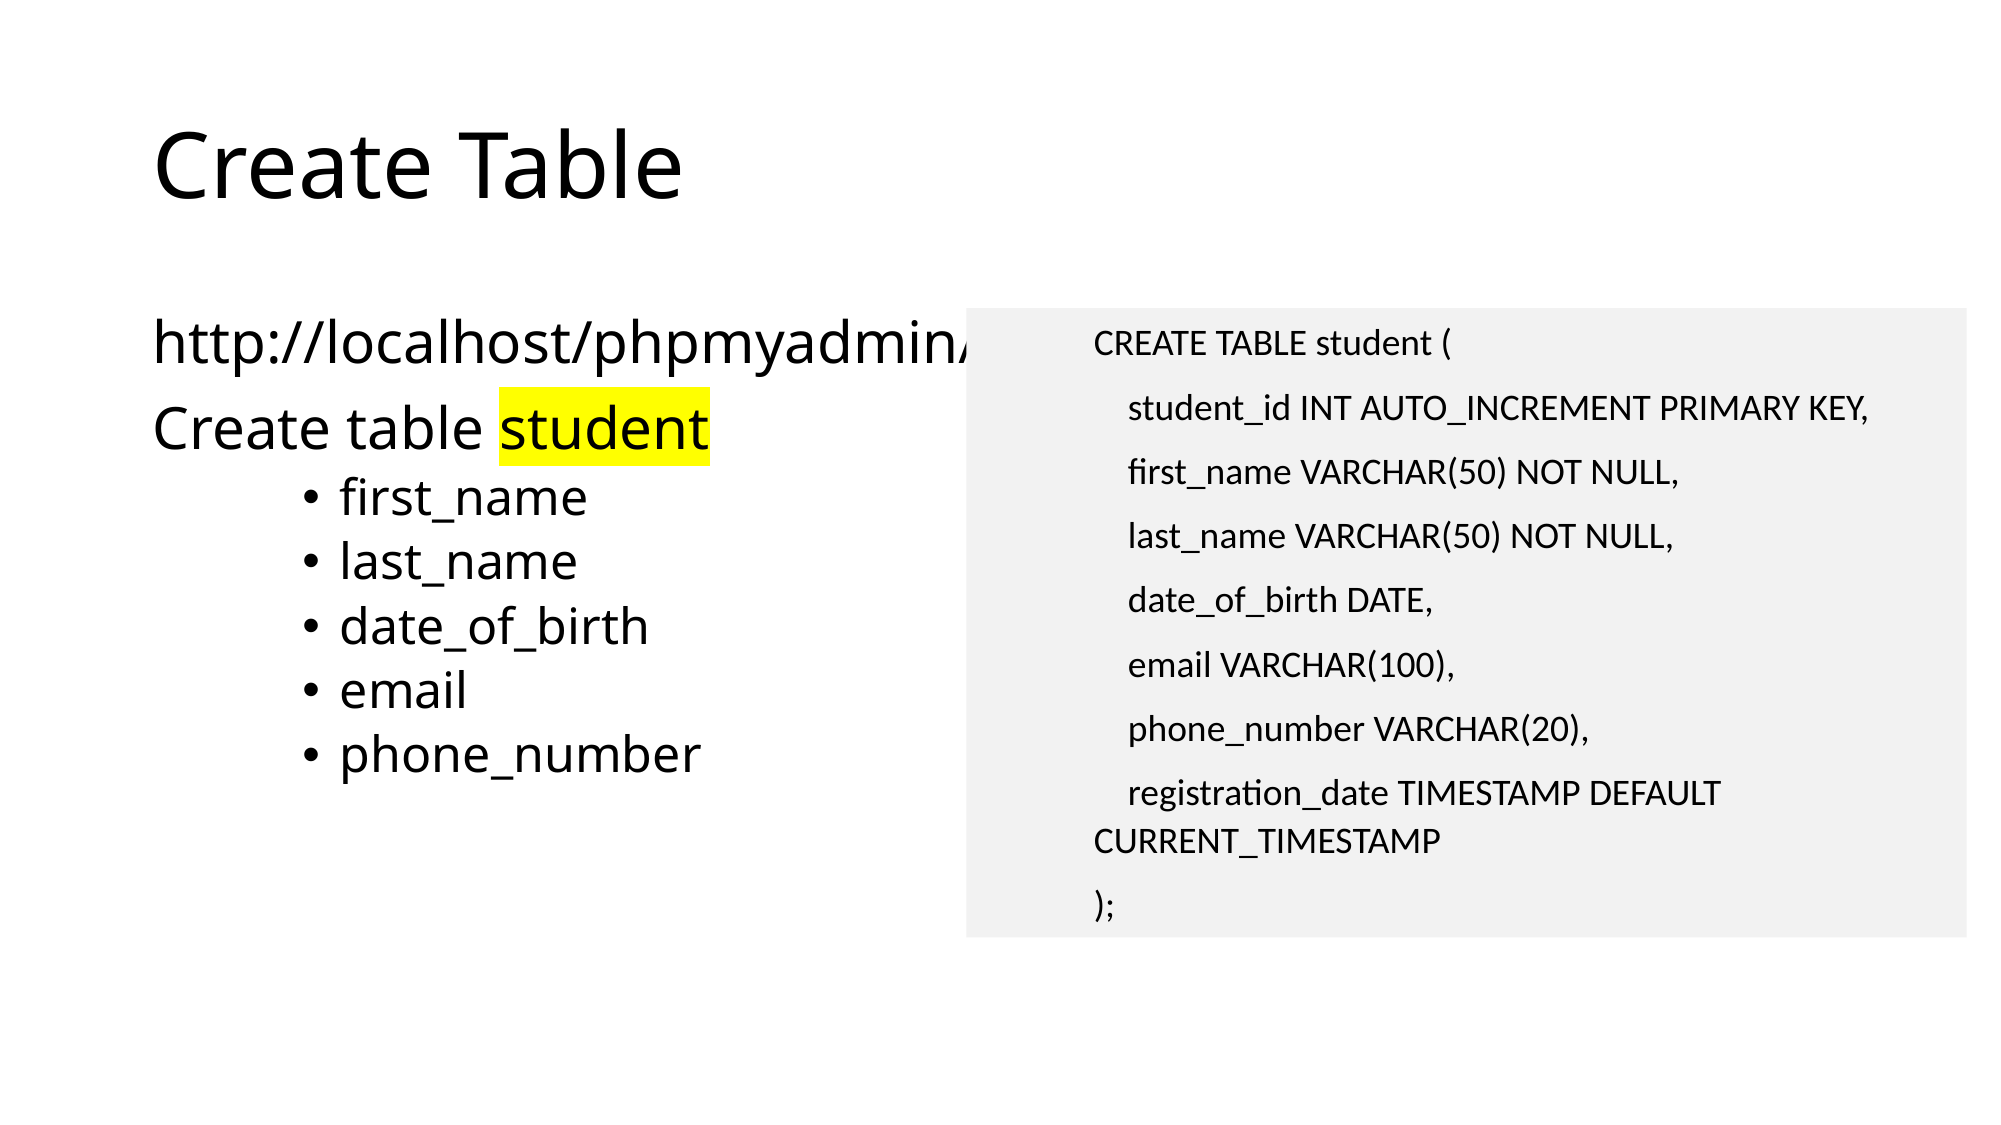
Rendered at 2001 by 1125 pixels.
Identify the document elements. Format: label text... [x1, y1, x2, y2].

list http://localhost/phpmyadmin/ Create table student first_name last_name date_of_birth email phone_number [137, 299, 1022, 1014]
text_box CREATE TABLE student ( student_id INT AUTO_INCREMENT PRIMARY KEY, first_name VARCHAR(50) NOT NULL, last_name VARCHAR(50) NOT NULL, date_of_birth DATE, email VARCHAR(100), phone_number VARCHAR(20), registration_date TIMESTAMP DEFAULT CURRENT_TIMESTAMP ); [966, 308, 1967, 938]
title Create Table [137, 59, 1863, 278]
